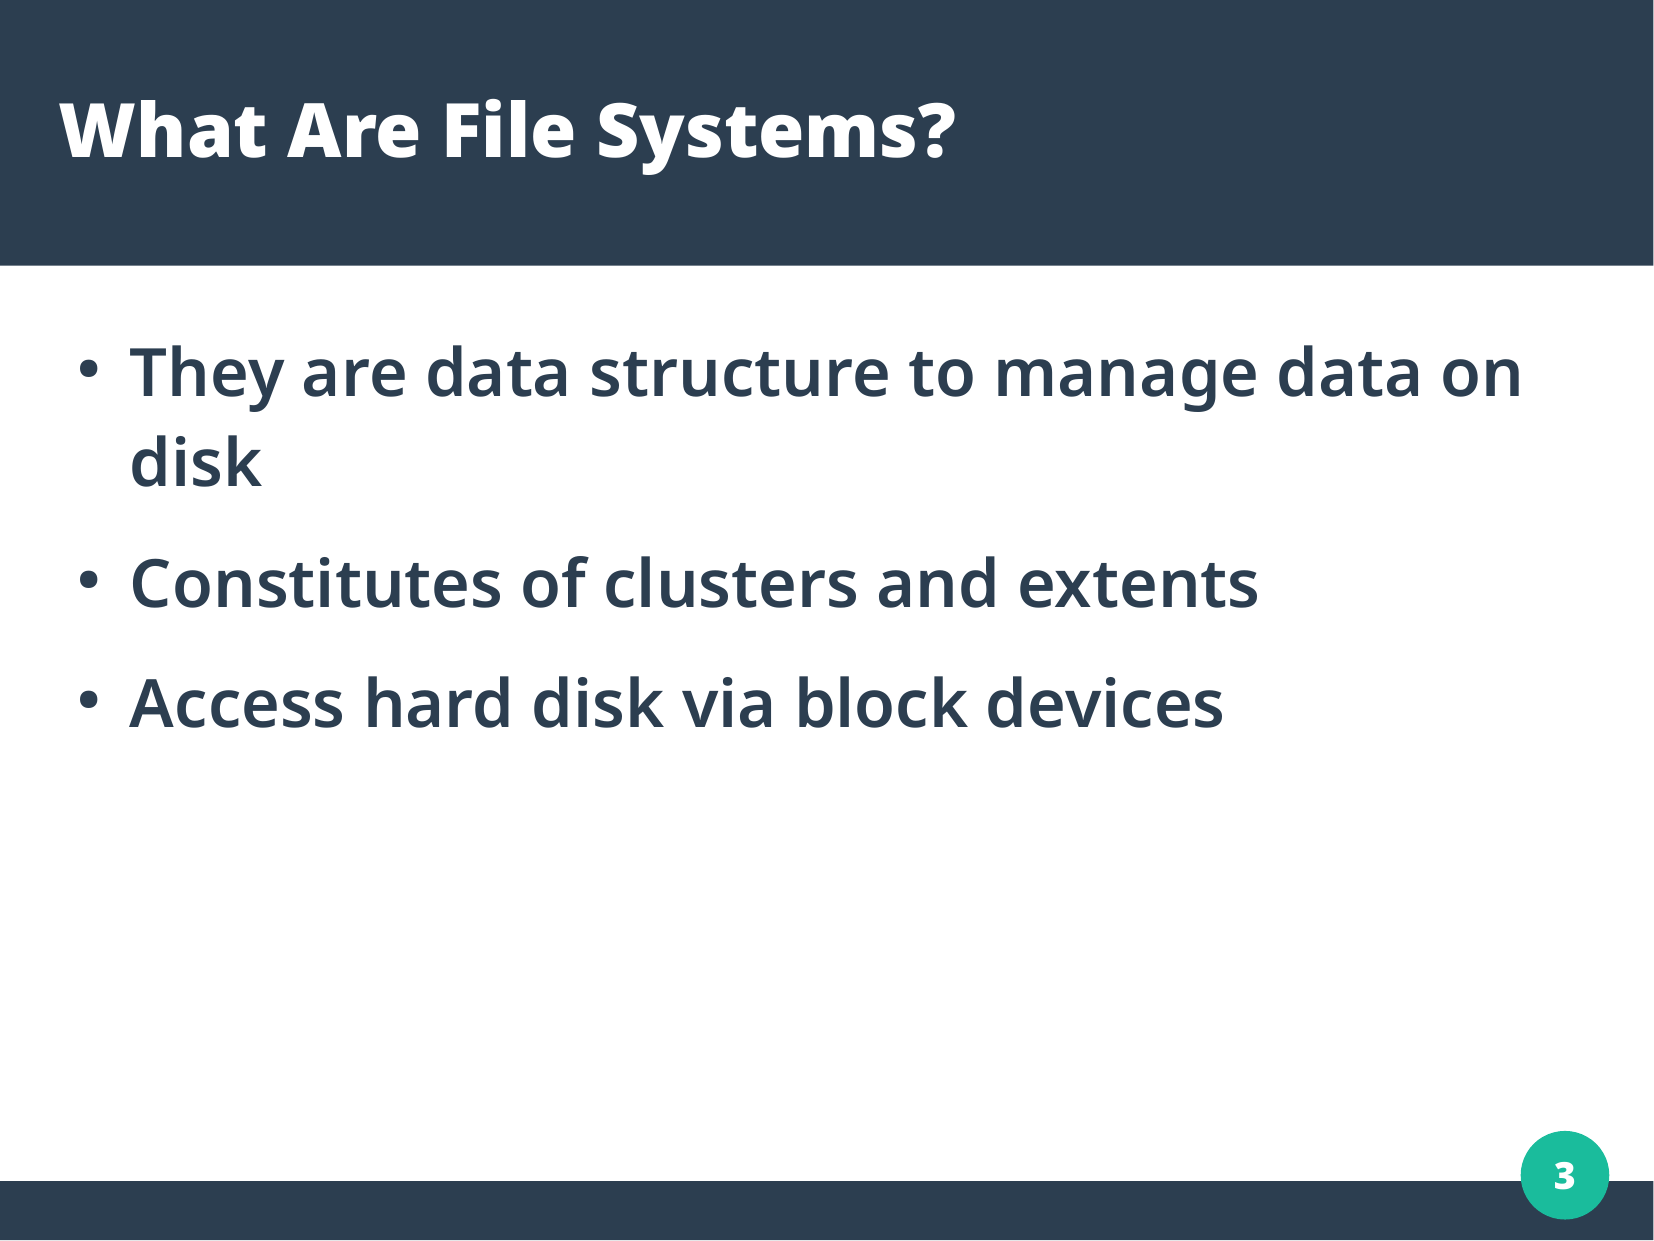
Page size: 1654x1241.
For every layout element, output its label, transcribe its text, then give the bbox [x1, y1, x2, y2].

title What Are File Systems? [59, 49, 1595, 207]
list They are data structure to manage data on disk Constitutes of clusters and extents Access hard disk via block devices [59, 324, 1595, 1152]
